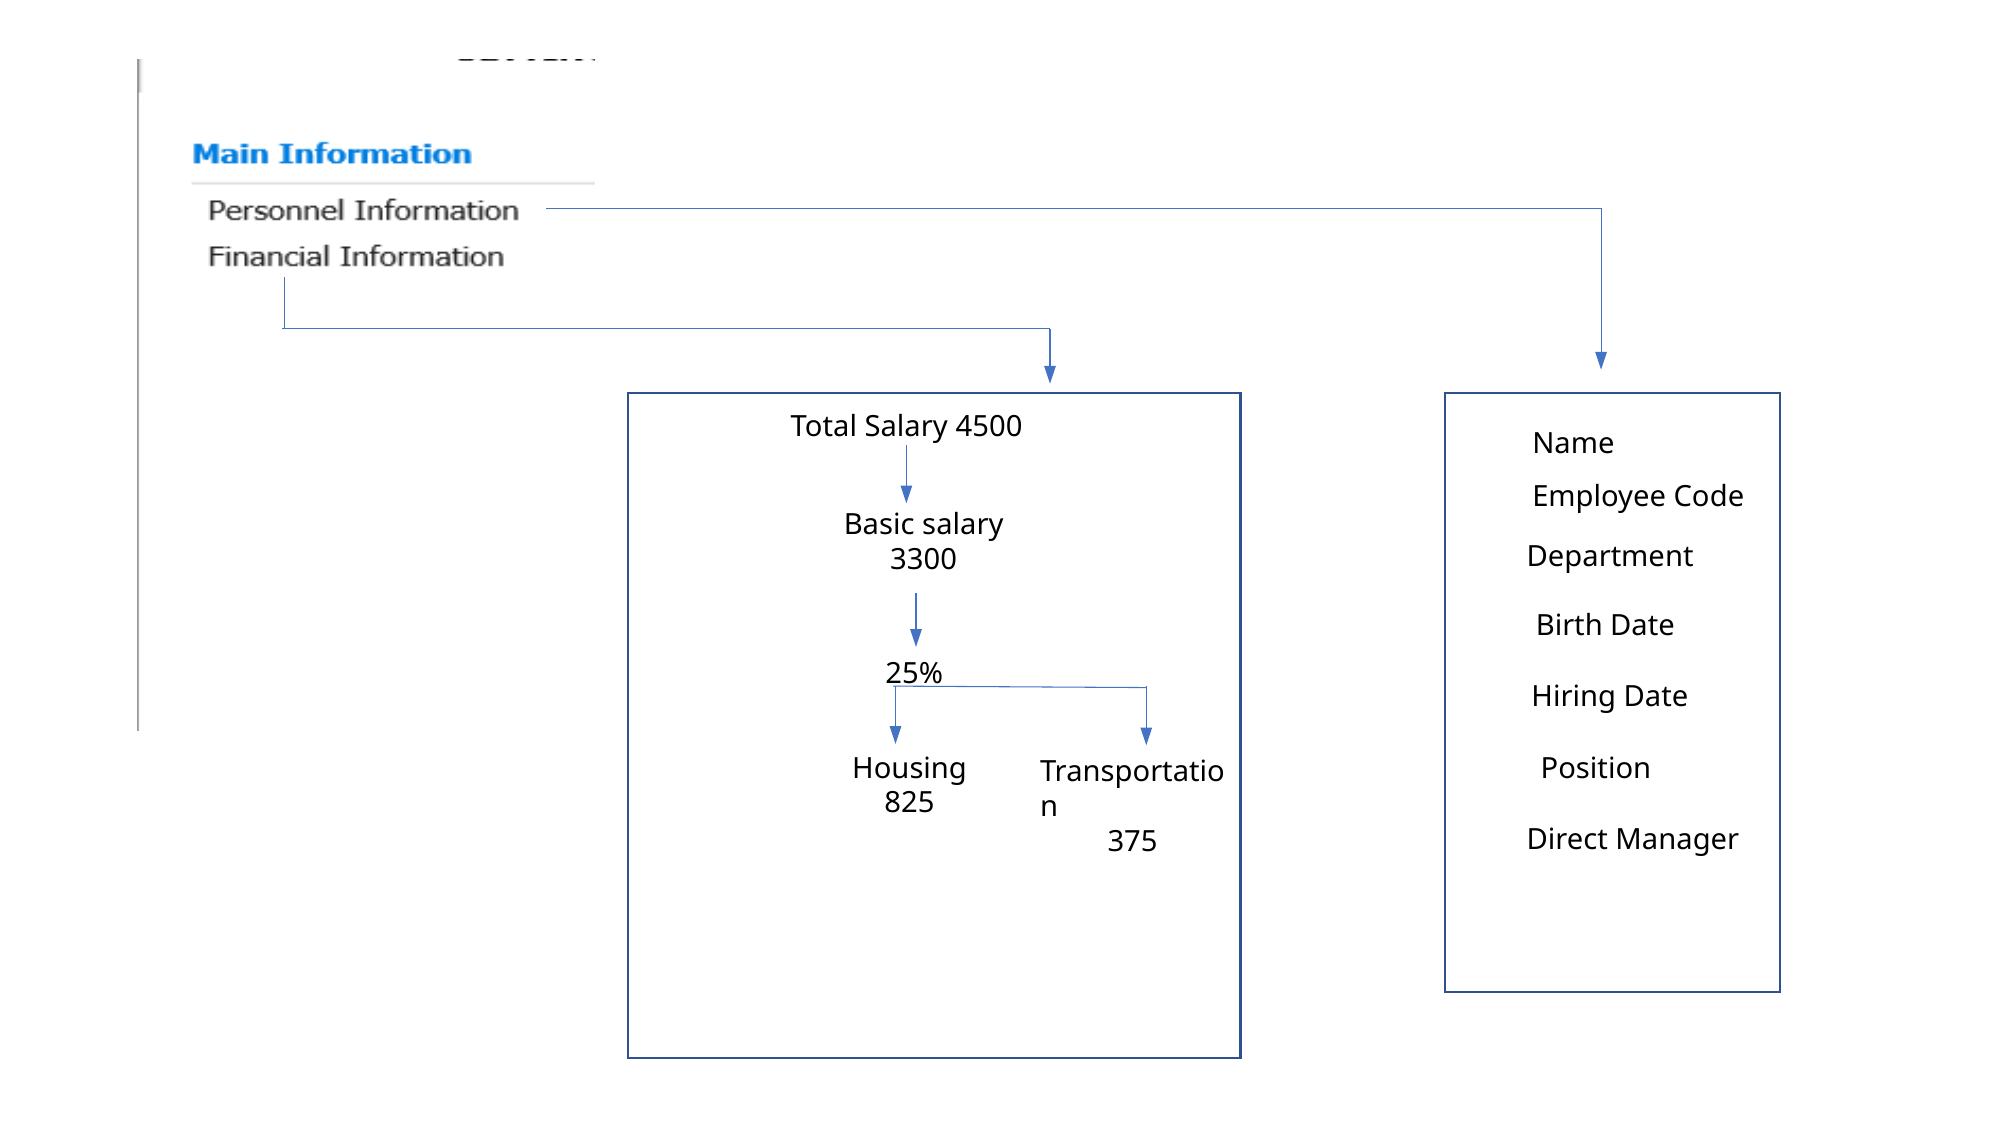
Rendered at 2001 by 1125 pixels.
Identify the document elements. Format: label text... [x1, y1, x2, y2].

text_box Employee Code [1517, 470, 1767, 520]
text_box Hiring Date [1516, 670, 1704, 720]
text_box Position [1526, 741, 1667, 791]
text_box 25% [870, 647, 962, 697]
text_box Name [1517, 417, 1630, 470]
text_box Transportation 375 [1025, 745, 1248, 865]
text_box Total Salary 4500 [776, 400, 1093, 450]
picture [137, 59, 595, 731]
text_box Department [1512, 530, 1709, 580]
text_box Basic salary 3300 [829, 497, 1036, 583]
text_box Birth Date [1521, 598, 1698, 648]
text_box Housing 825 [837, 741, 1006, 826]
text_box Direct Manager [1512, 813, 1762, 863]
